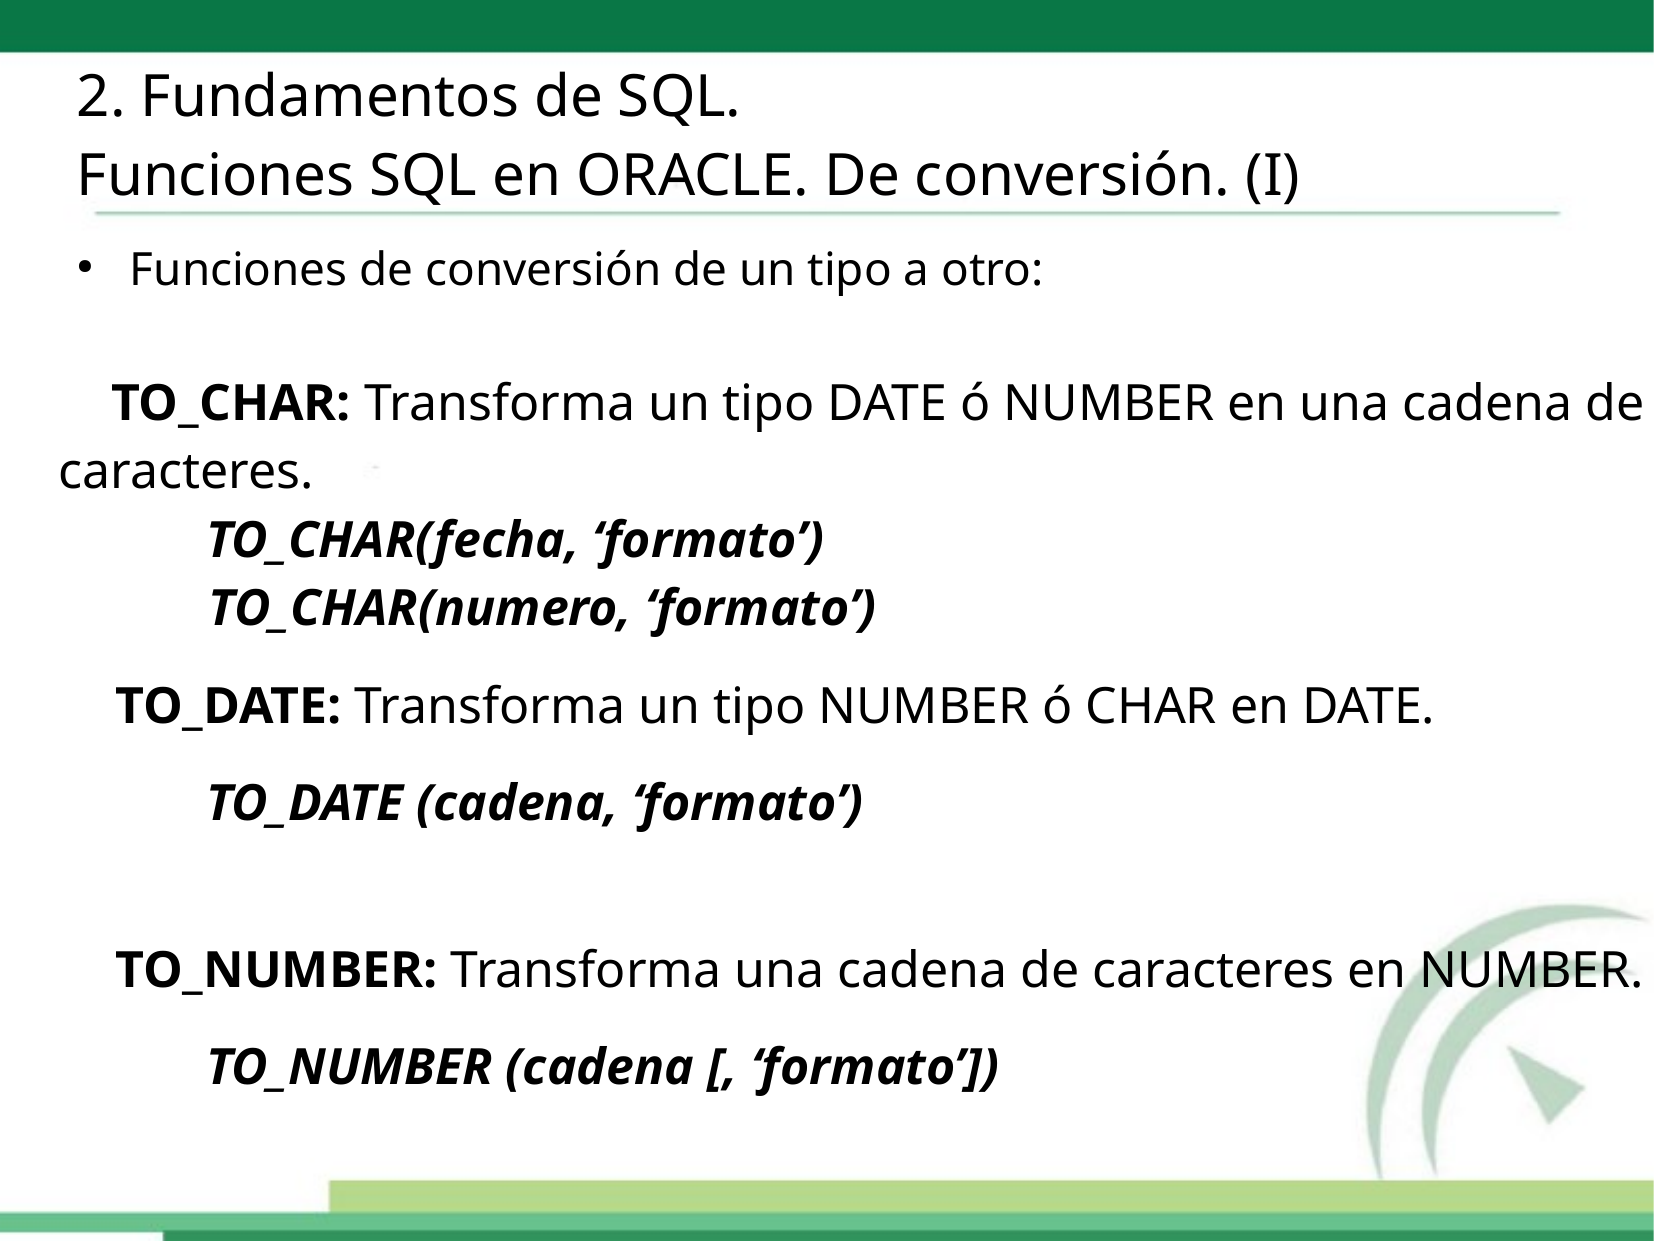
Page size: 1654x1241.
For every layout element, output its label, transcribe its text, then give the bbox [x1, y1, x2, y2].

title 2. Fundamentos de SQL. Funciones SQL en ORACLE. De conversión. (I) [76, 29, 1625, 236]
list Funciones de conversión de un tipo a otro: TO_CHAR: Transforma un tipo DATE ó NUMBER en una cadena de caracteres. TO_CHAR(fecha, ‘formato’) TO_CHAR(numero, ‘formato’) TO_DATE: Transforma un tipo NUMBER ó CHAR en DATE. TO_DATE (cadena, ‘formato’) TO_NUMBER: Transforma una cadena de caracteres en NUMBER. TO_NUMBER (cadena [, ‘formato’]) [59, 236, 1654, 1184]
picture [0, 0, 1654, 1241]
